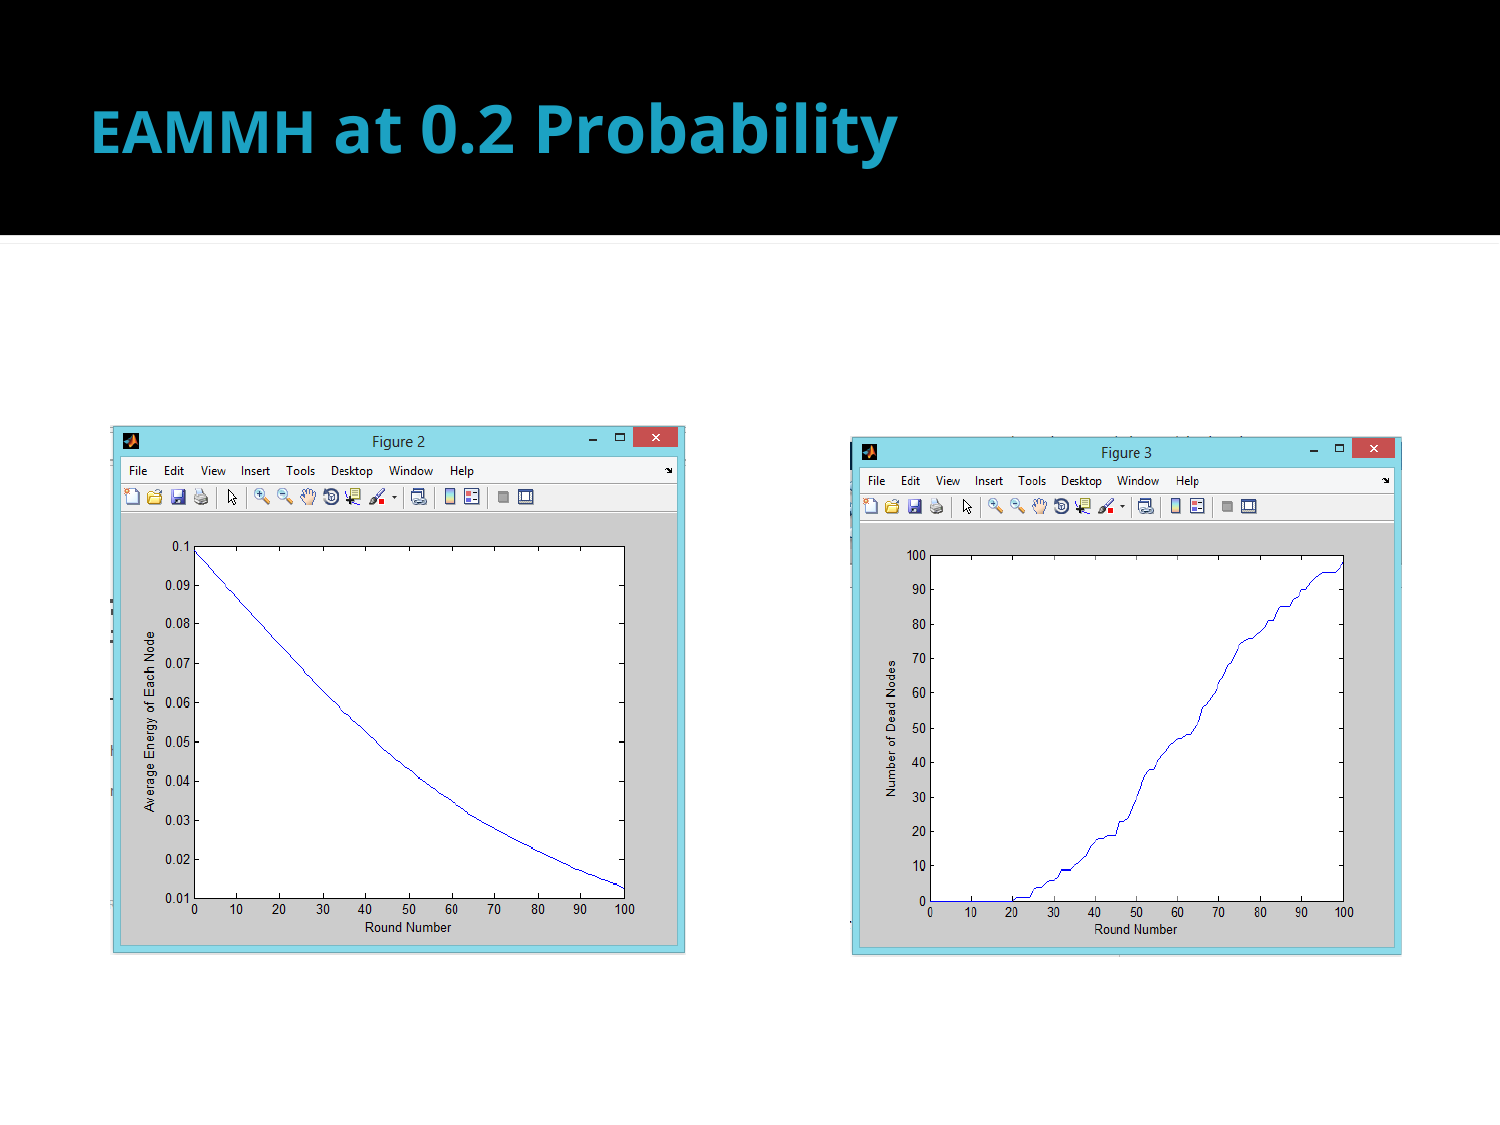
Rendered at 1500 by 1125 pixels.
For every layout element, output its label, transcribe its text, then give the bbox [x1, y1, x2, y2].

title EAMMH at 0.2 Probability [74, 24, 1425, 230]
picture [110, 425, 686, 955]
picture [850, 436, 1402, 957]
